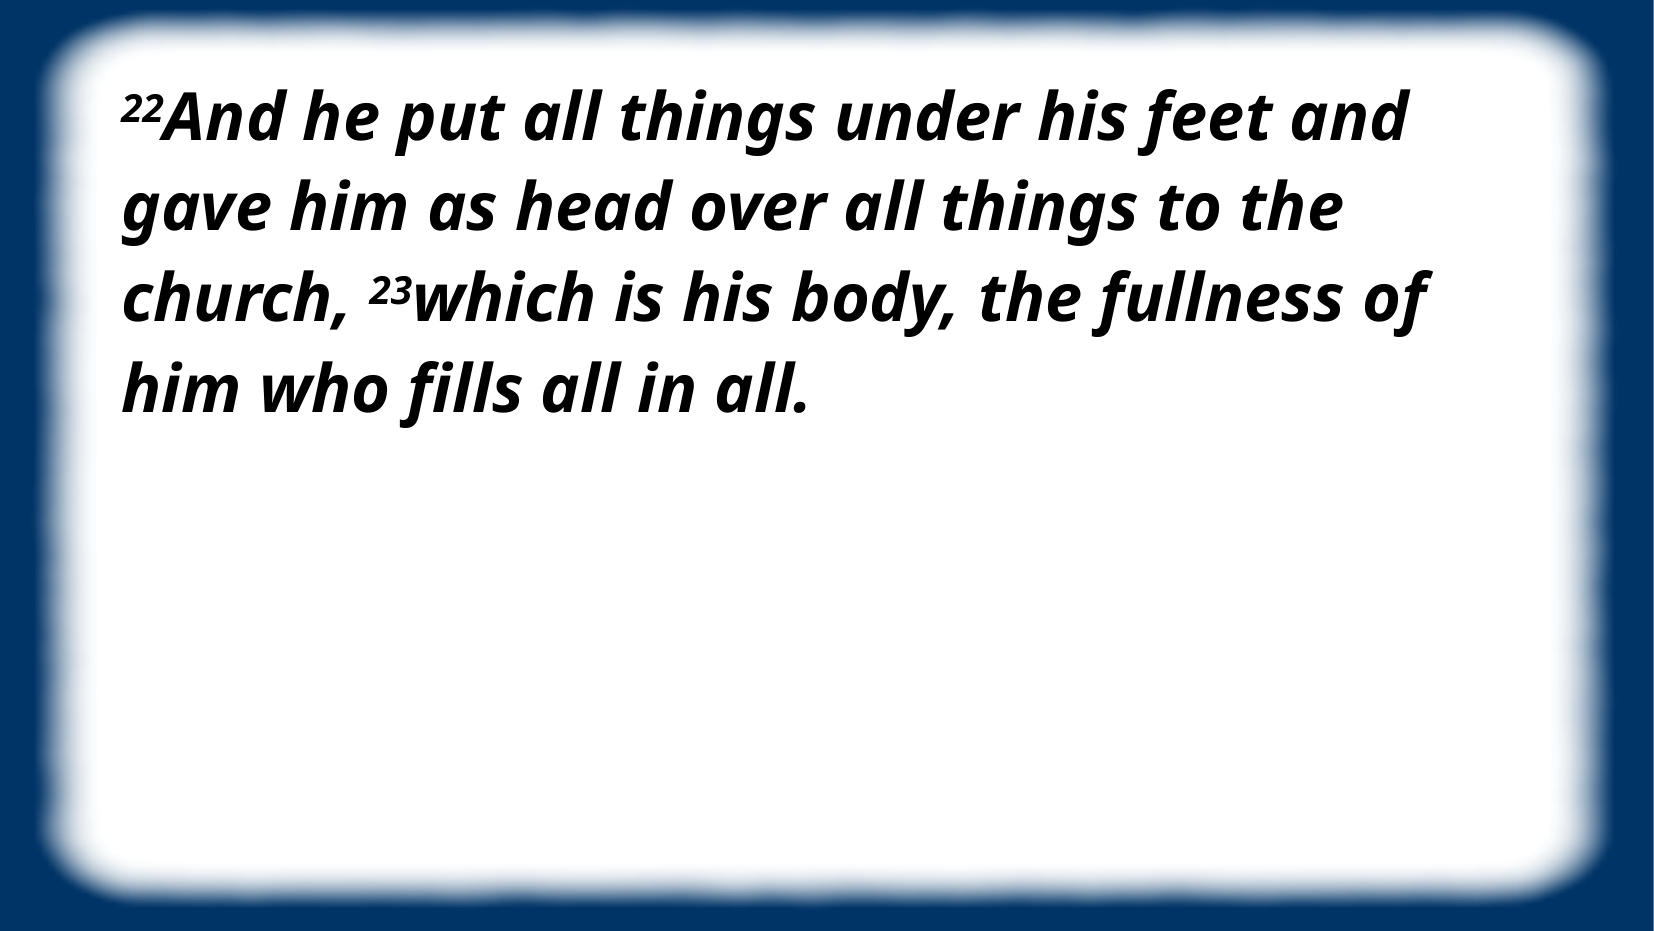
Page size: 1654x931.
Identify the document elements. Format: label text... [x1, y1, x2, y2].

text_box 22And he put all things under his feet and gave him as head over all things to the church, 23which is his body, the fullness of him who fills all in all. [106, 61, 1547, 432]
picture [0, 0, 1654, 931]
